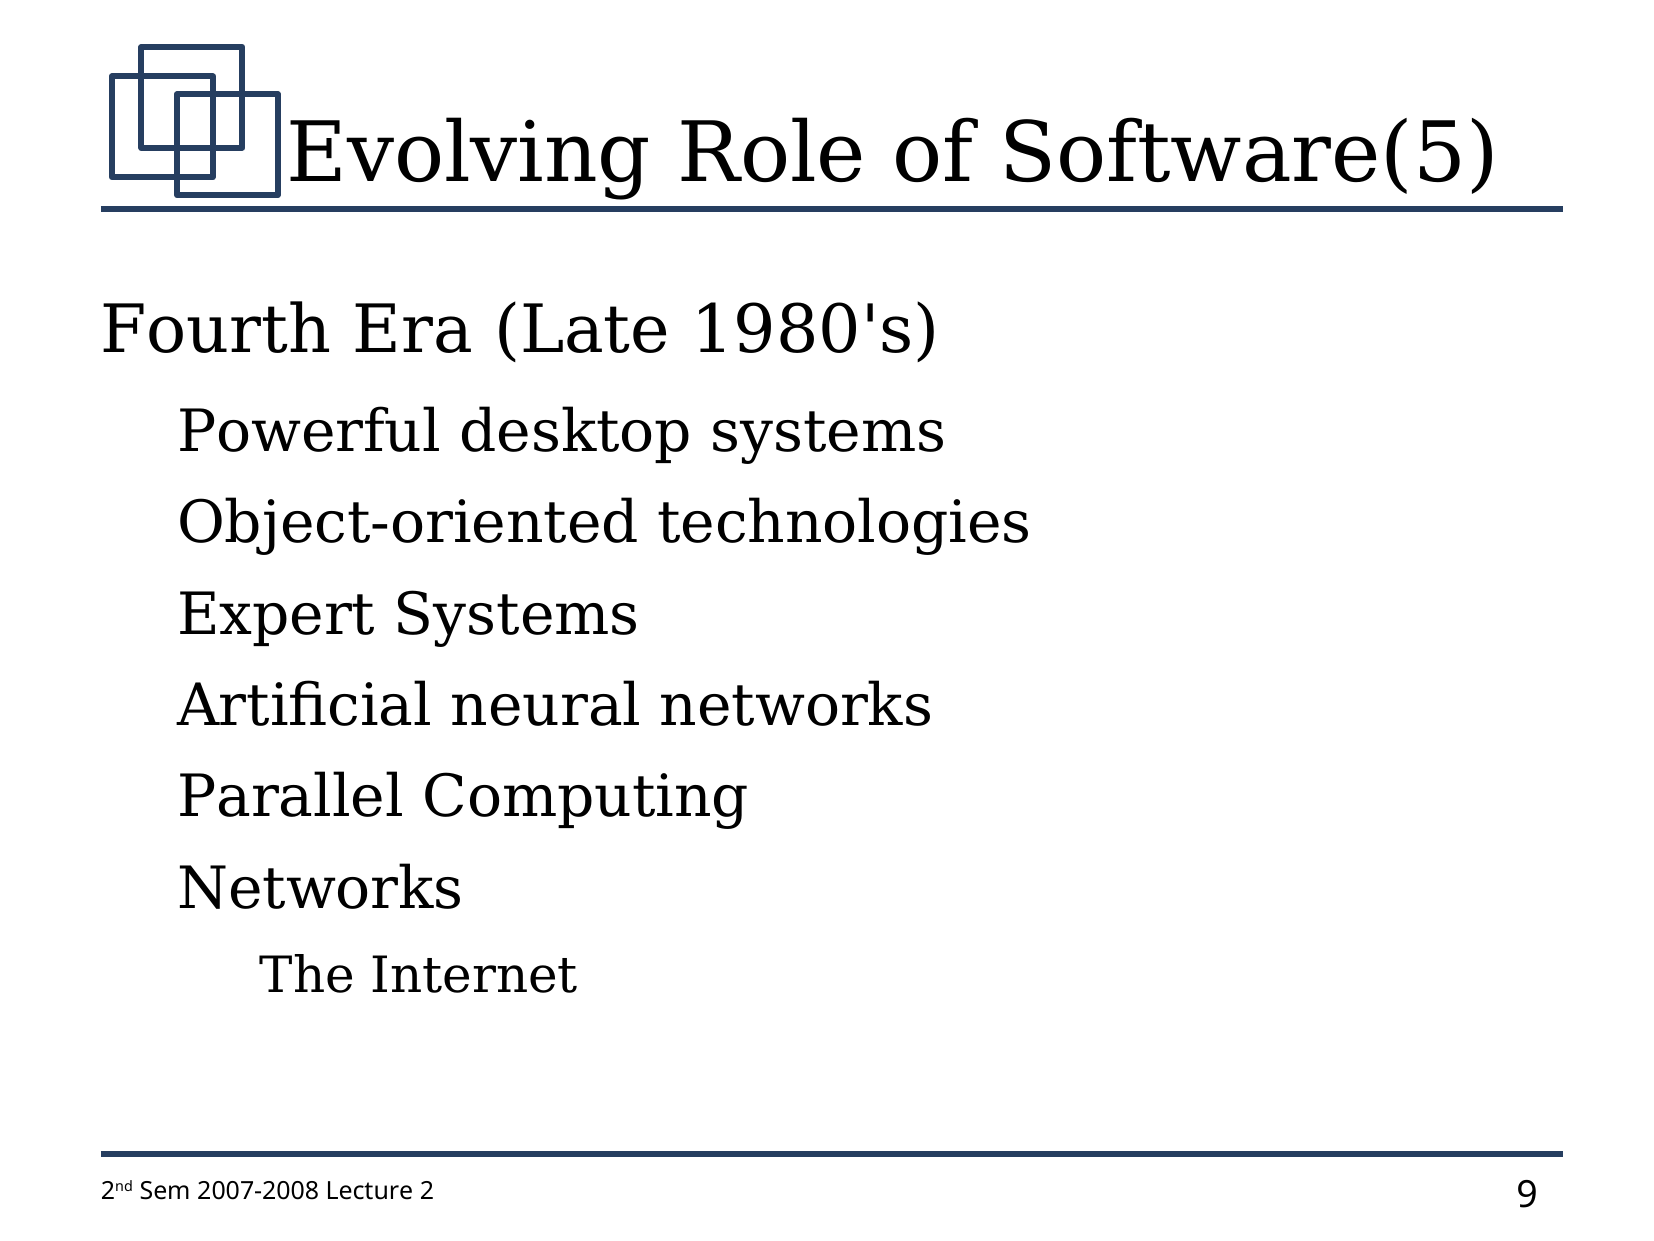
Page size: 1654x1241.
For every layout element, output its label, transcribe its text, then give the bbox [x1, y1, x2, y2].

title Evolving Role of Software(5) [82, 49, 1571, 257]
list Fourth Era (Late 1980's) Powerful desktop systems Object-oriented technologies Expert Systems Artificial neural networks Parallel Computing Networks The Internet [82, 290, 1571, 1109]
